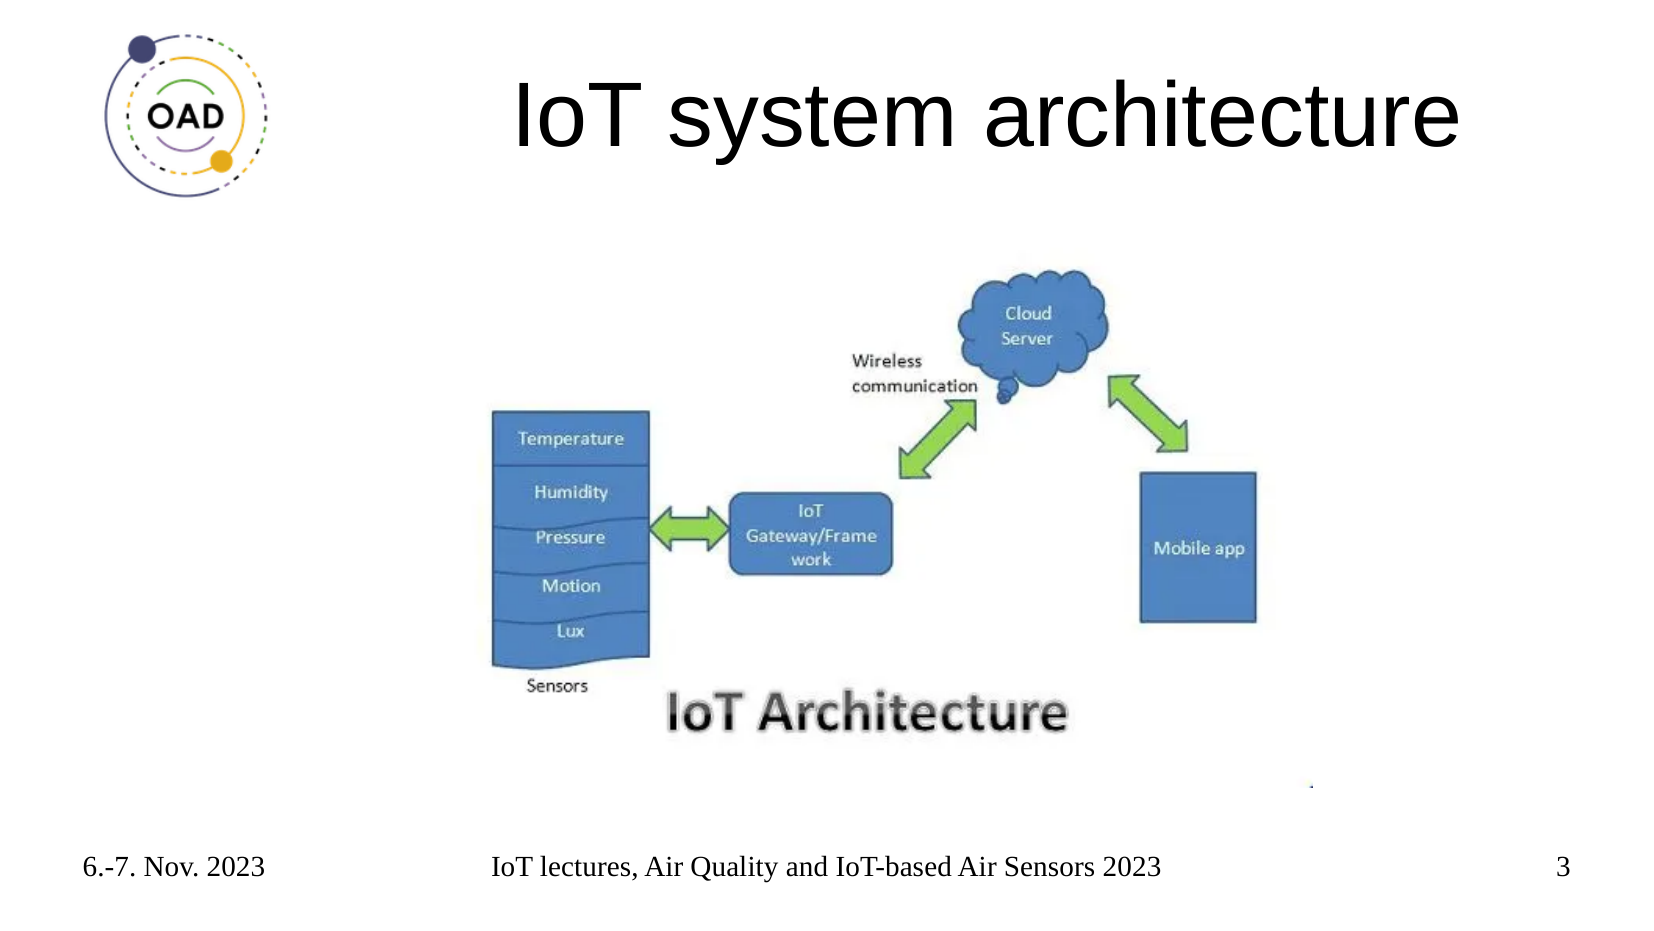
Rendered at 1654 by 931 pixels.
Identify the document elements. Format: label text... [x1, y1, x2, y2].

picture [64, 20, 302, 218]
title IoT system architecture [403, 37, 1571, 193]
picture [425, 229, 1313, 788]
